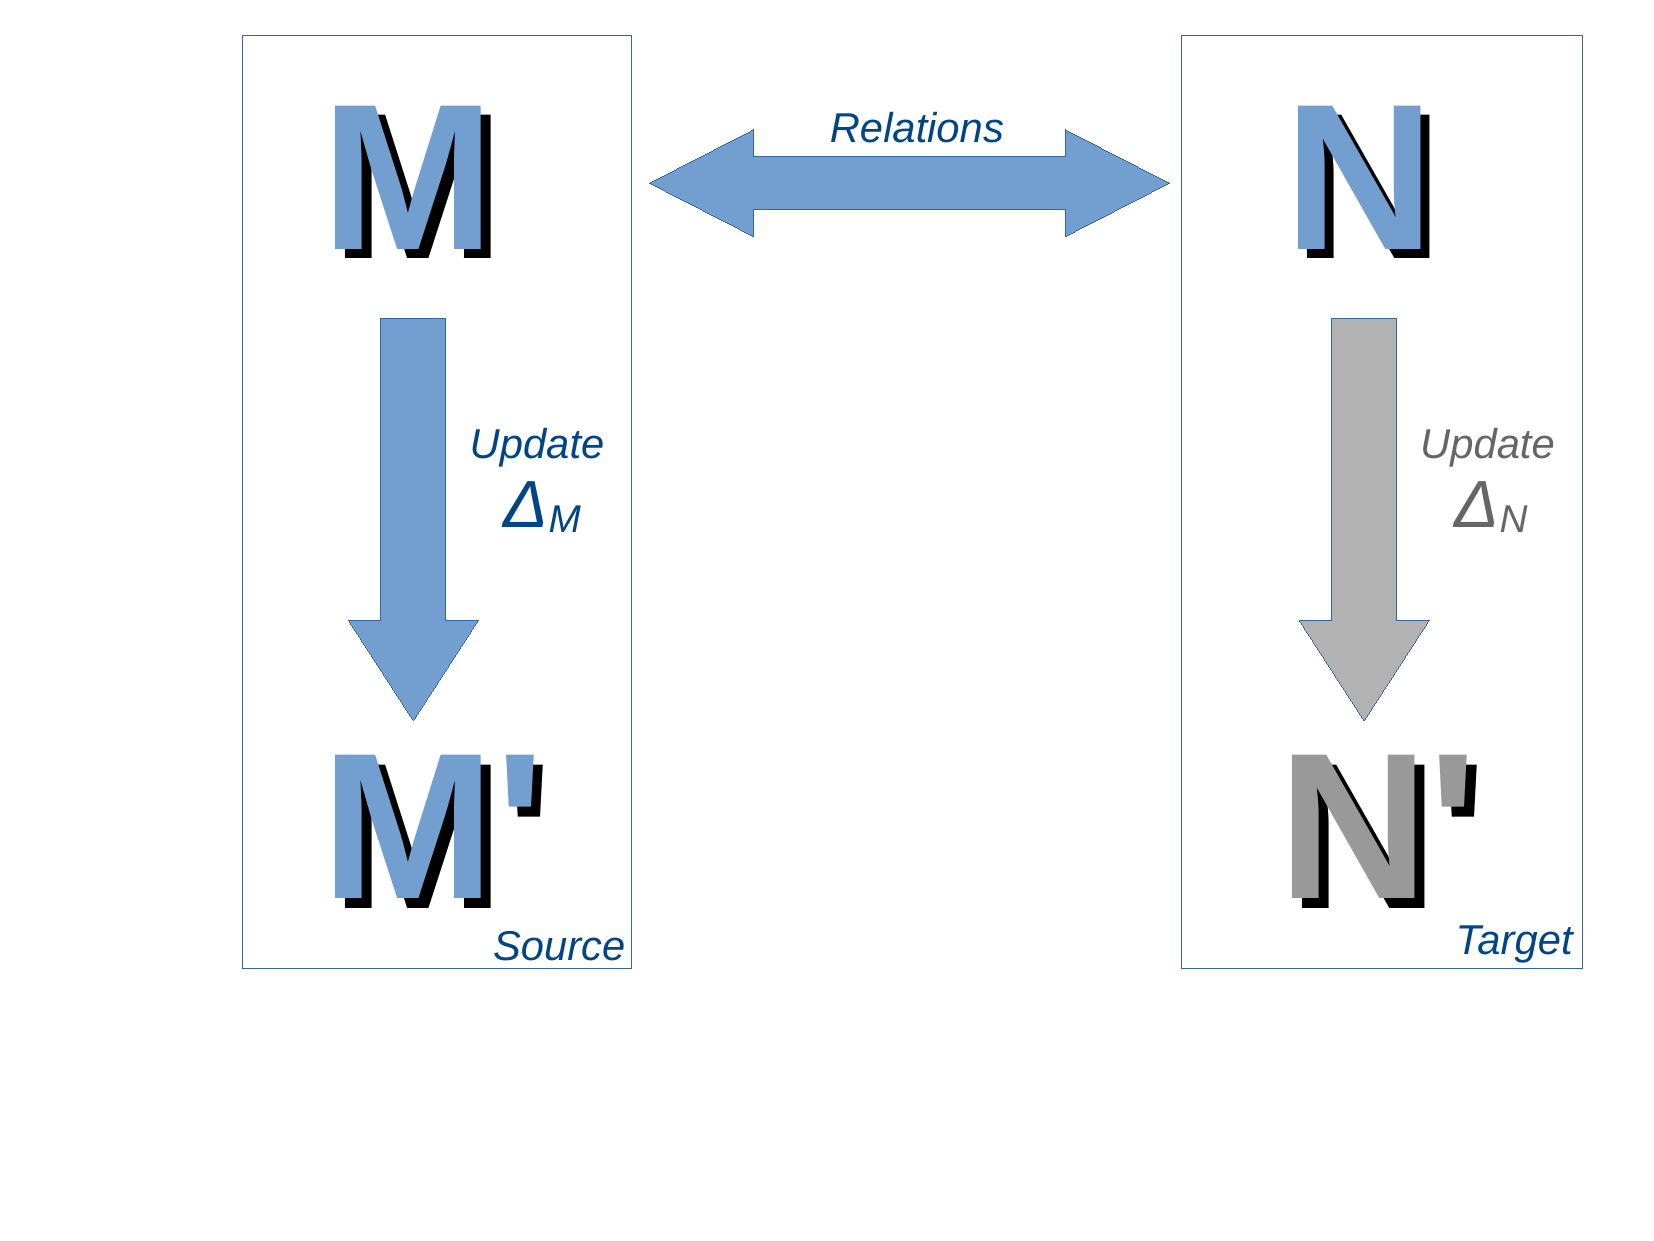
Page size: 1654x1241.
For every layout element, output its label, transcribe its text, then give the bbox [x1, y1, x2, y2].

text_box N [1269, 53, 1459, 302]
text_box Update ΔN [1405, 413, 1583, 572]
text_box Relations [814, 97, 1028, 160]
text_box Update ΔM [454, 413, 631, 572]
text_box [348, 318, 479, 702]
text_box [649, 129, 1170, 237]
text_box [1299, 318, 1430, 721]
text_box M [307, 53, 508, 302]
text_box N' [1263, 702, 1512, 951]
text_box Update ΔM [632, 413, 644, 572]
text_box Target [1440, 909, 1606, 972]
text_box M' [307, 702, 562, 951]
text_box Source [478, 915, 643, 978]
